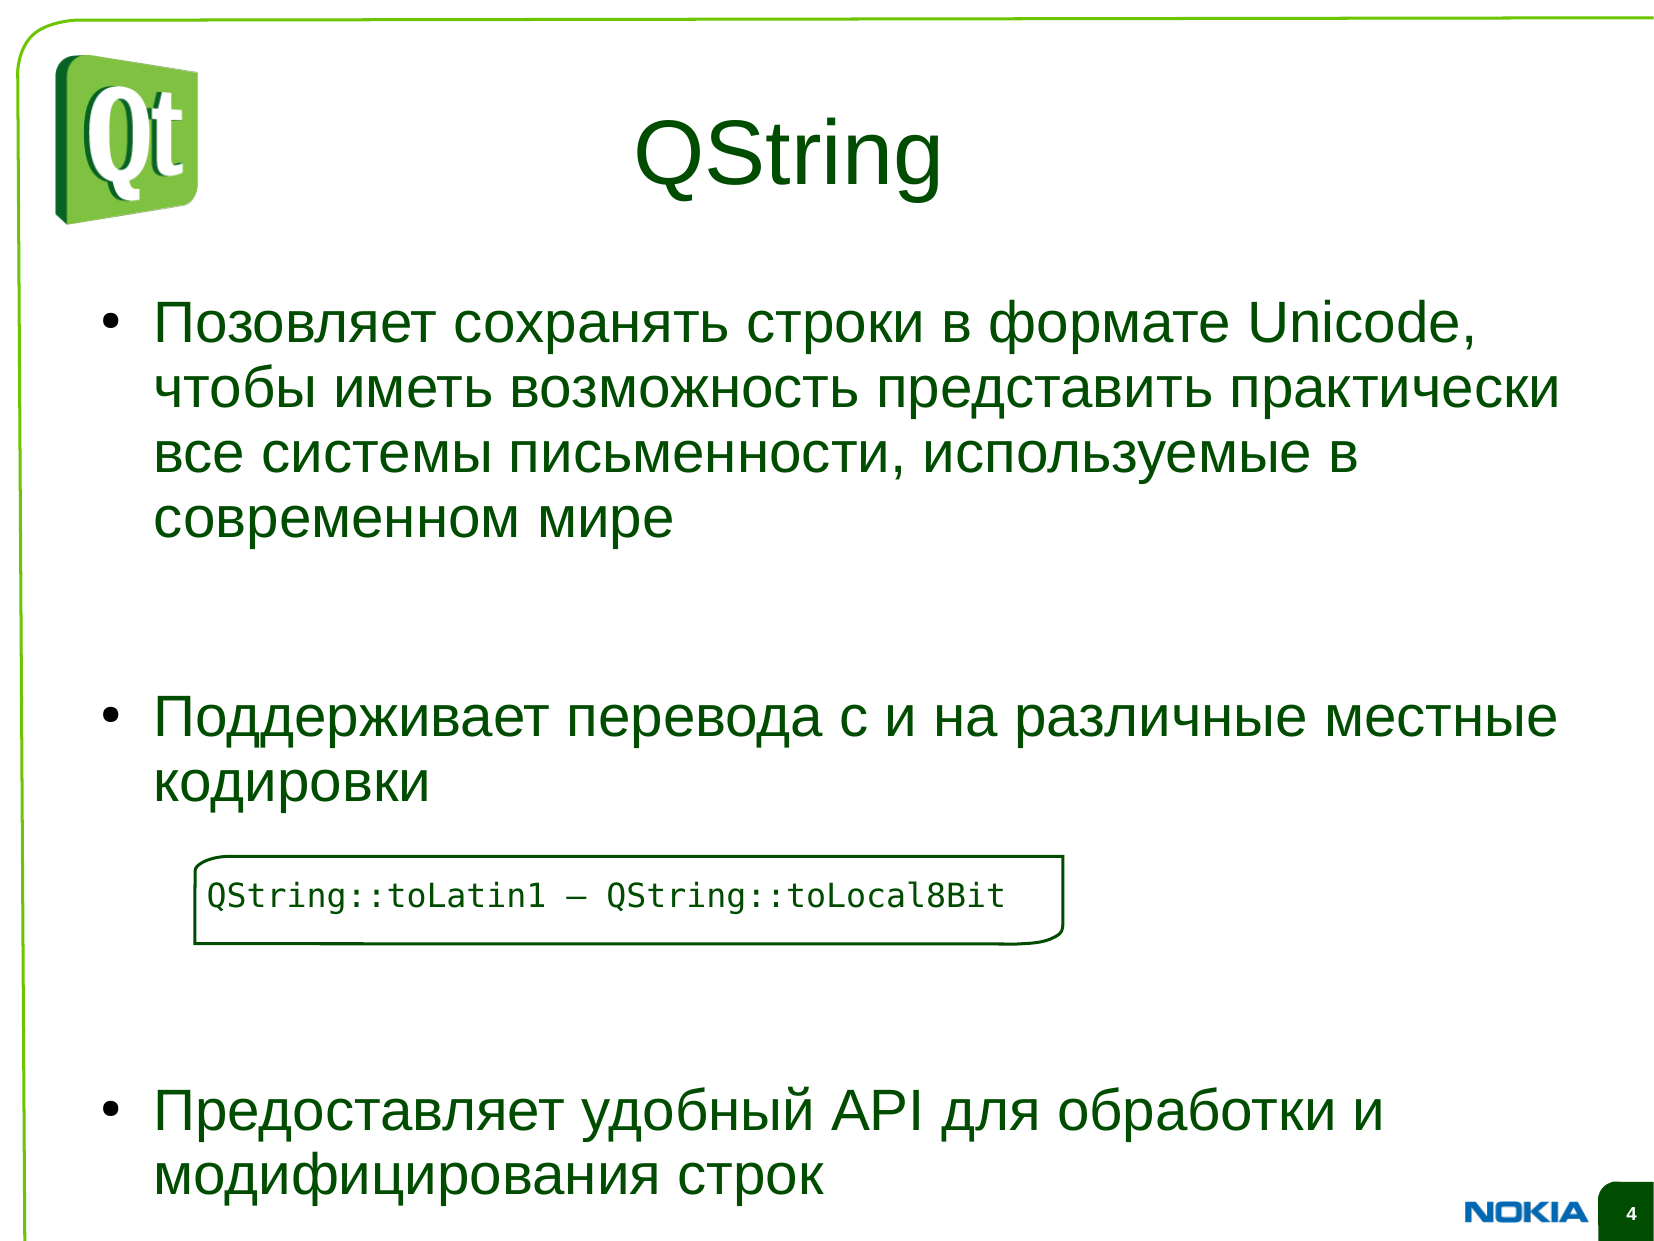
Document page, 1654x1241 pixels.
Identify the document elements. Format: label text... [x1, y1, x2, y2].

text_box QString::toLatin1 – QString::toLocal8Bit [206, 876, 1559, 916]
picture [1465, 1201, 1589, 1223]
list Позовляет сохранять строки в формате Unicode, чтобы иметь возможность представить практически все системы письменности, используемые в современном мире Поддерживает перевода с и на различные местные кодировки Предоставляет удобный API для обработки и модифицирования строк [82, 290, 1571, 1206]
title QString [251, 49, 1327, 257]
picture [55, 55, 198, 225]
